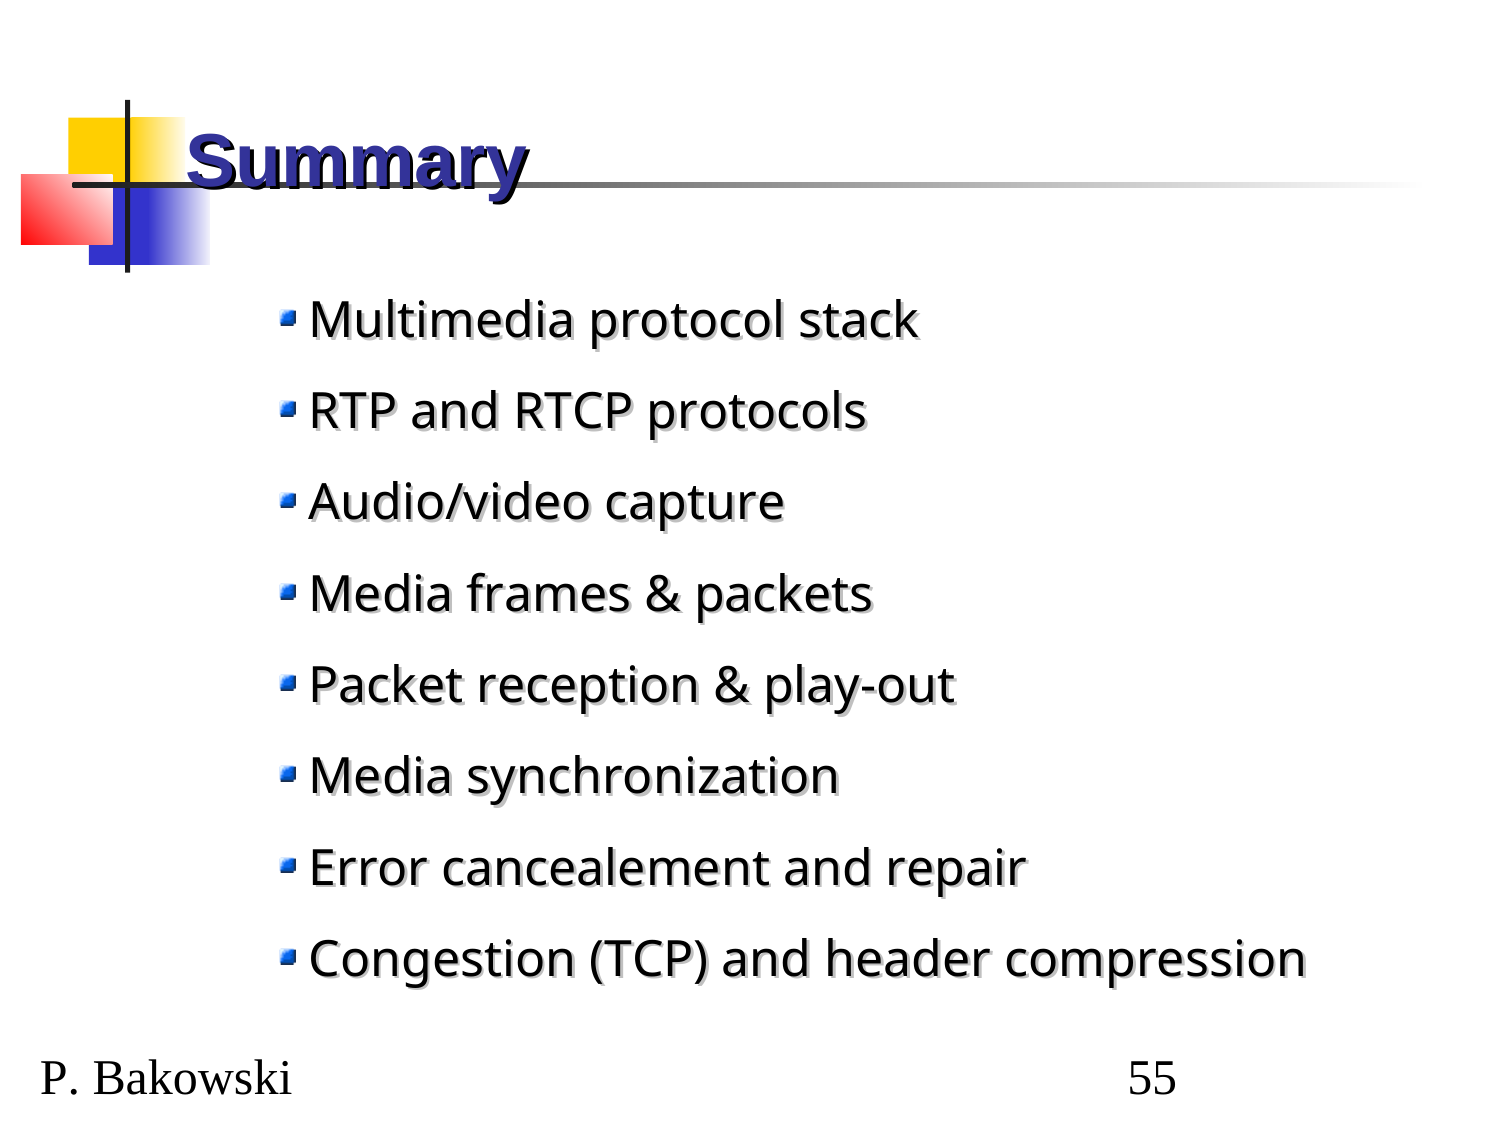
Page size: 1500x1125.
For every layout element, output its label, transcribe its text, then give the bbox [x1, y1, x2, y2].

title Summary [171, 103, 1450, 291]
text_box Multimedia protocol stack RTP and RTCP protocols Audio/video capture Media frames & packets Packet reception & play-out Media synchronization Error cancealement and repair Congestion (TCP) and header compression [265, 188, 1477, 994]
